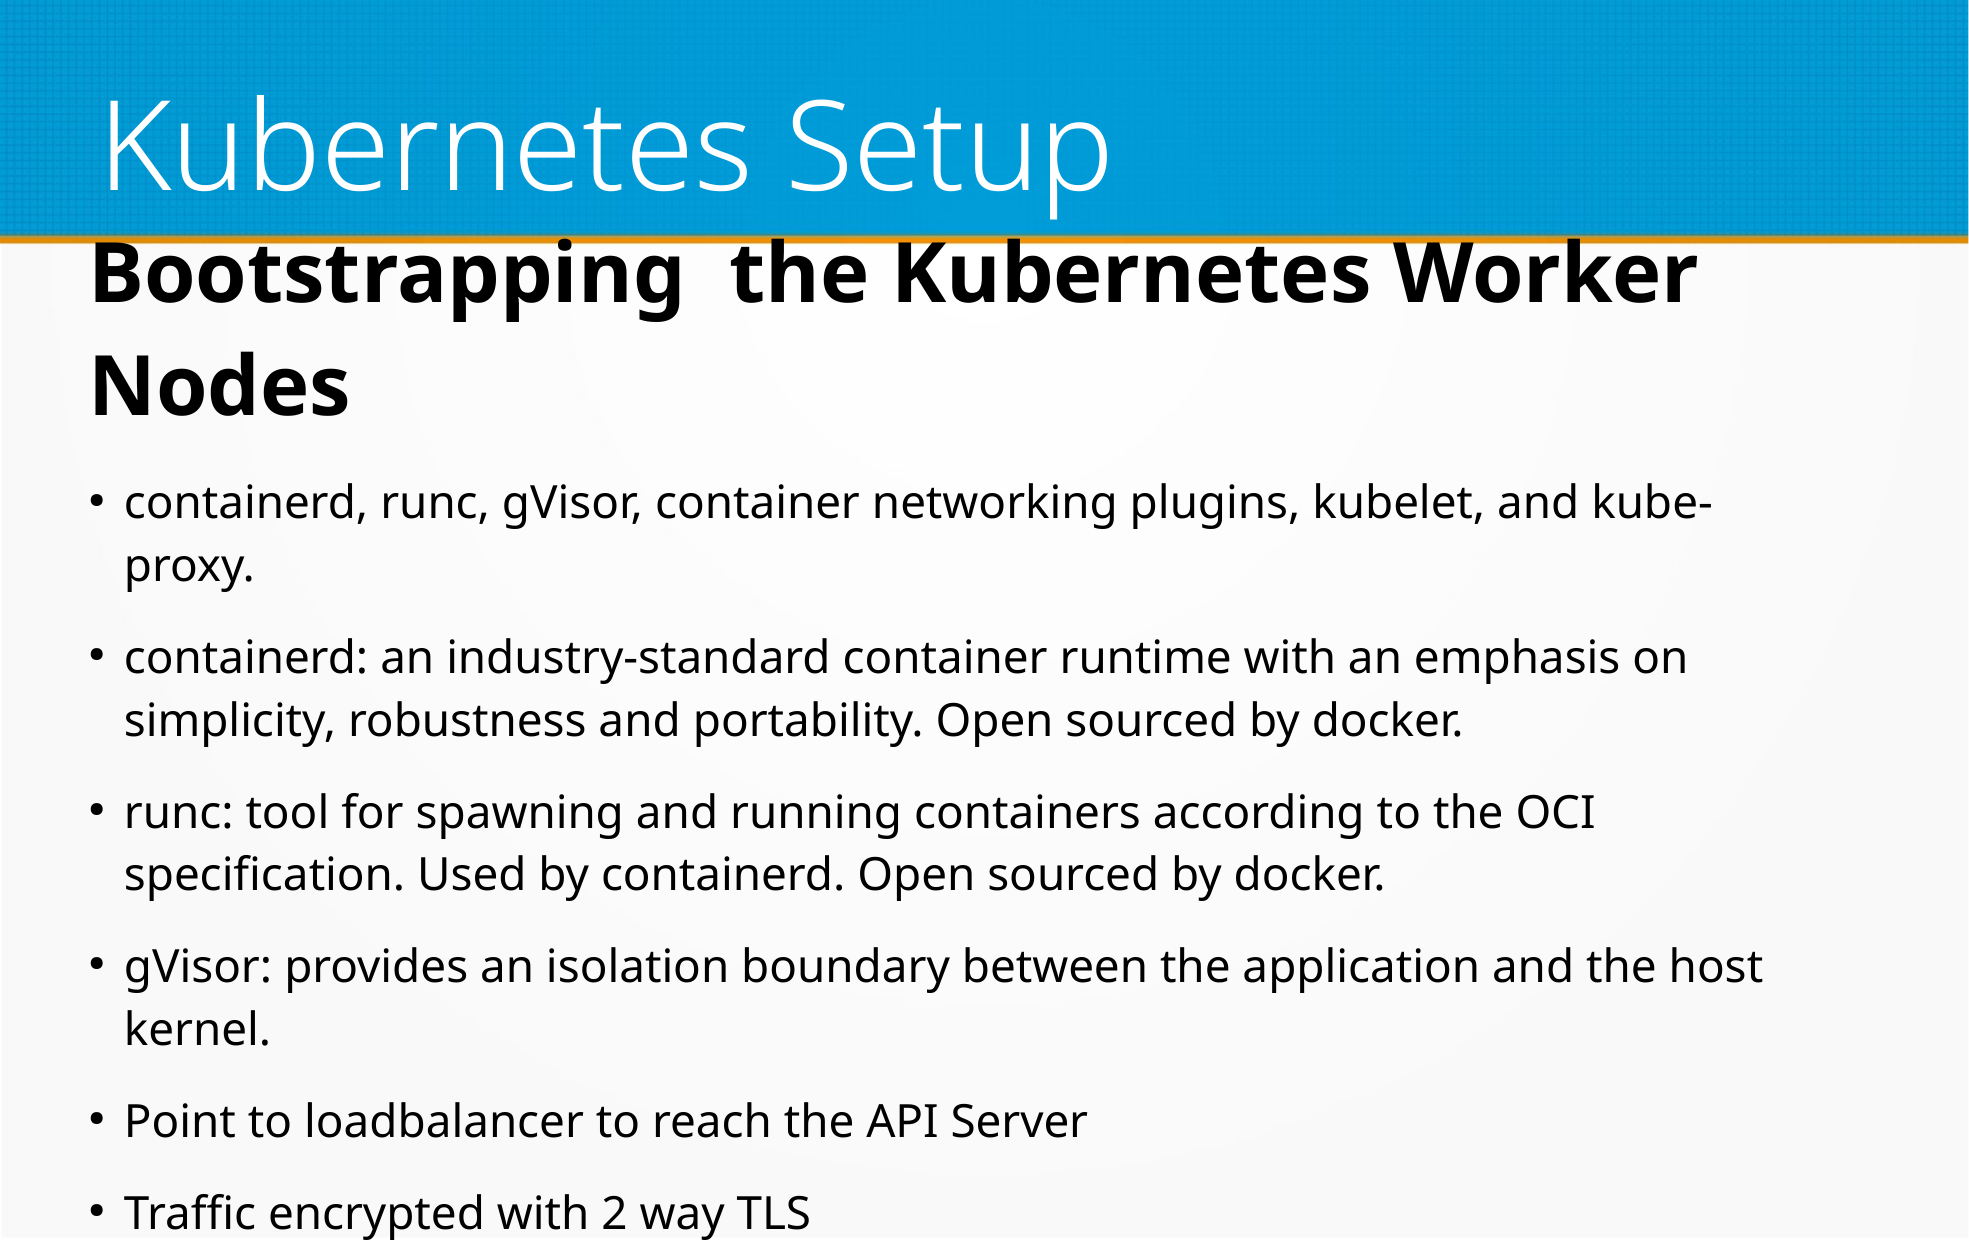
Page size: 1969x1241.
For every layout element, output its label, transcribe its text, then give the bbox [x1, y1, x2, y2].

title Kubernetes Setup [98, 19, 1870, 227]
text_box Bootstrapping the Kubernetes Worker Nodes containerd, runc, gVisor, container networking plugins, kubelet, and kube-proxy. containerd: an industry-standard container runtime with an emphasis on simplicity, robustness and portability. Open sourced by docker. runc: tool for spawning and running containers according to the OCI specification. Used by containerd. Open sourced by docker. gVisor: provides an isolation boundary between the application and the host kernel. Point to loadbalancer to reach the API Server Traffic encrypted with 2 way TLS [82, 293, 1772, 1163]
picture [0, 233, 1969, 1241]
